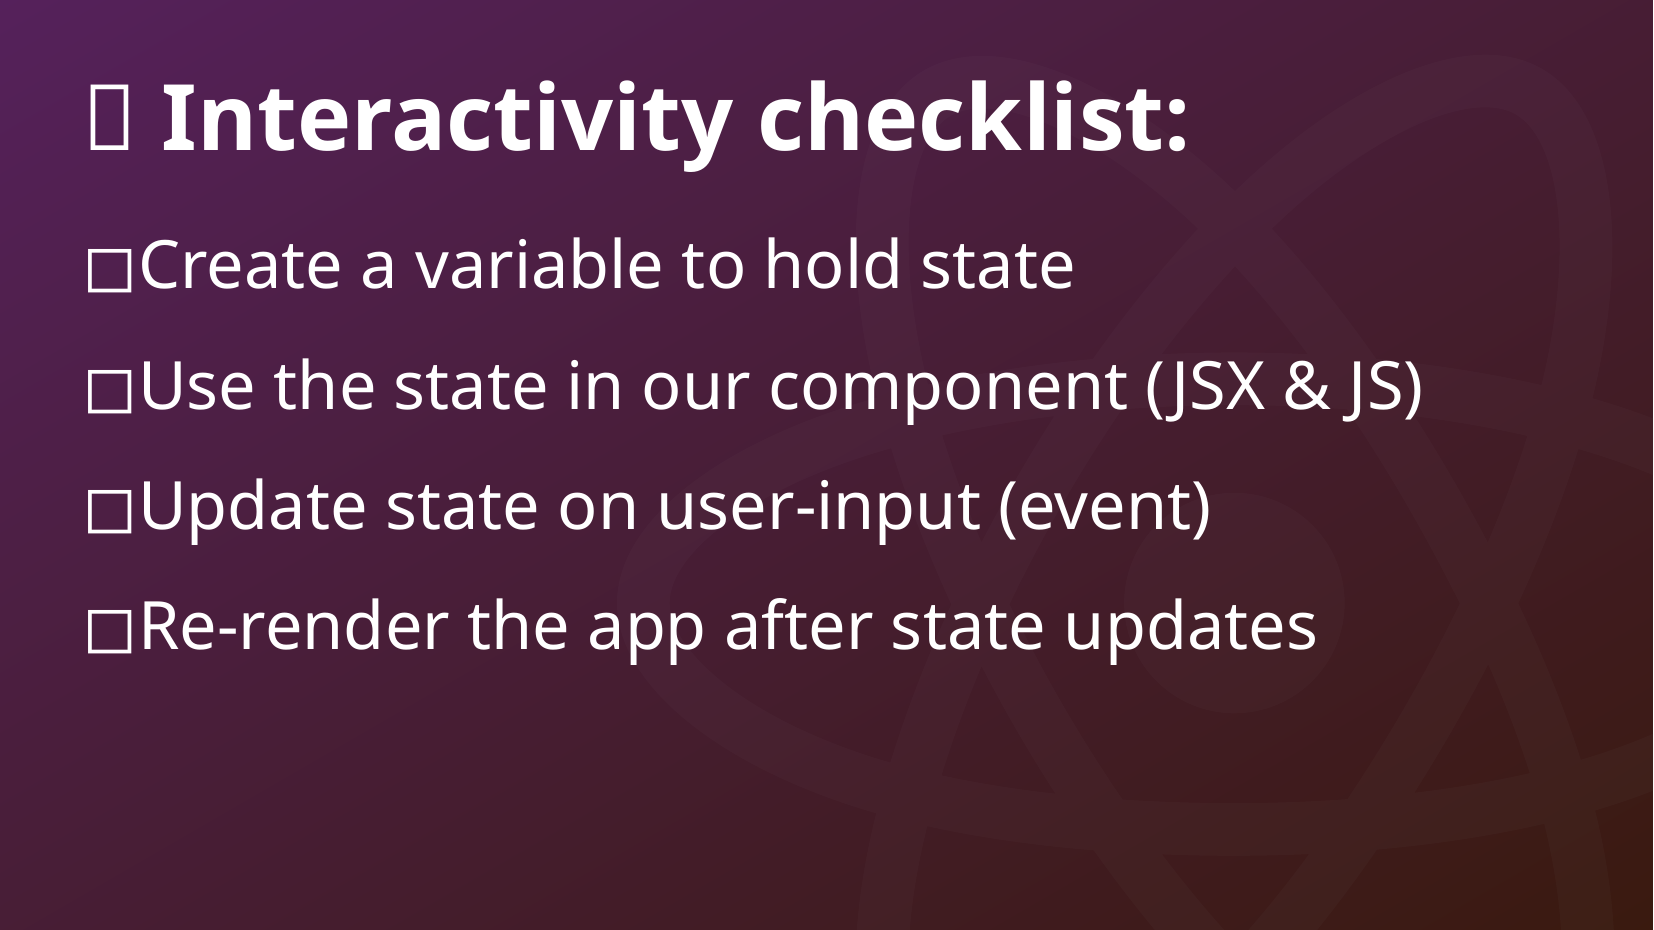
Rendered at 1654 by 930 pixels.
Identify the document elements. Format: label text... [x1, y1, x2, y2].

list ◻️Create a variable to hold state ◻️Use the state in our component (JSX & JS) ◻️Update state on user-input (event) ◻️Re-render the app after state updates [82, 217, 1571, 757]
title 📃 Interactivity checklist: [82, 37, 1571, 193]
